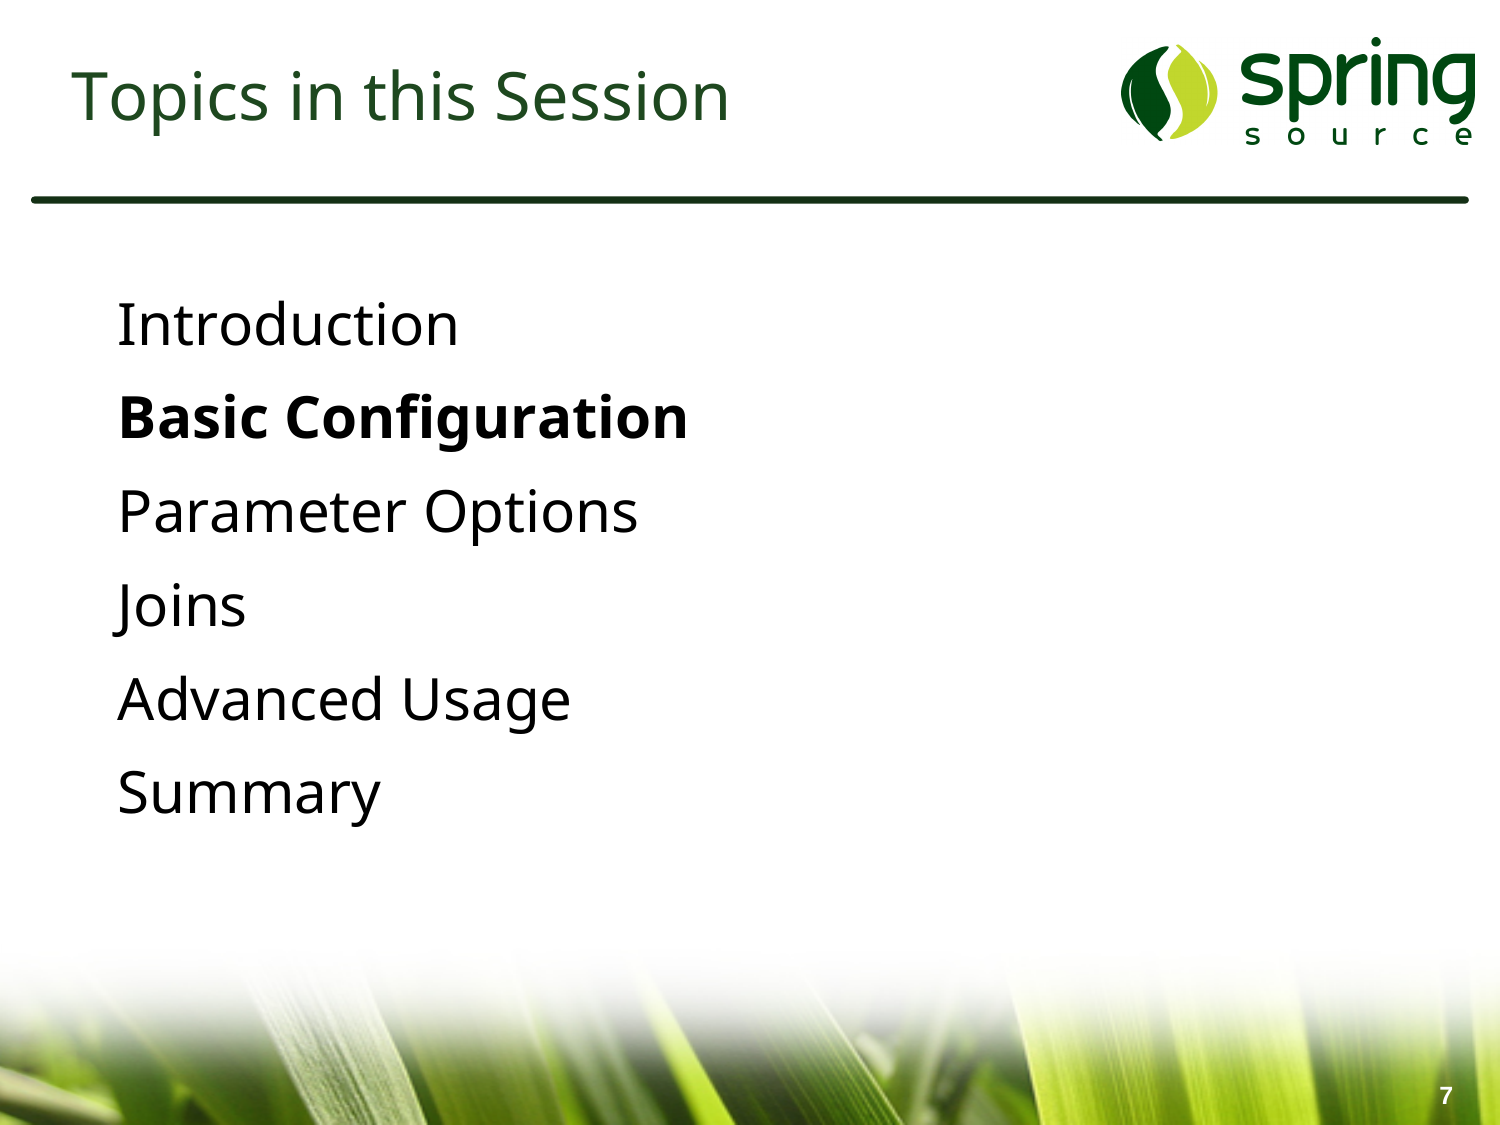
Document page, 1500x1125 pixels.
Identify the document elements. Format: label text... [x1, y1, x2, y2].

title Topics in this Session [56, 13, 1089, 176]
list Introduction Basic Configuration Parameter Options Joins Advanced Usage Summary [103, 275, 1394, 938]
picture [1121, 37, 1475, 145]
picture [0, 944, 1500, 1125]
